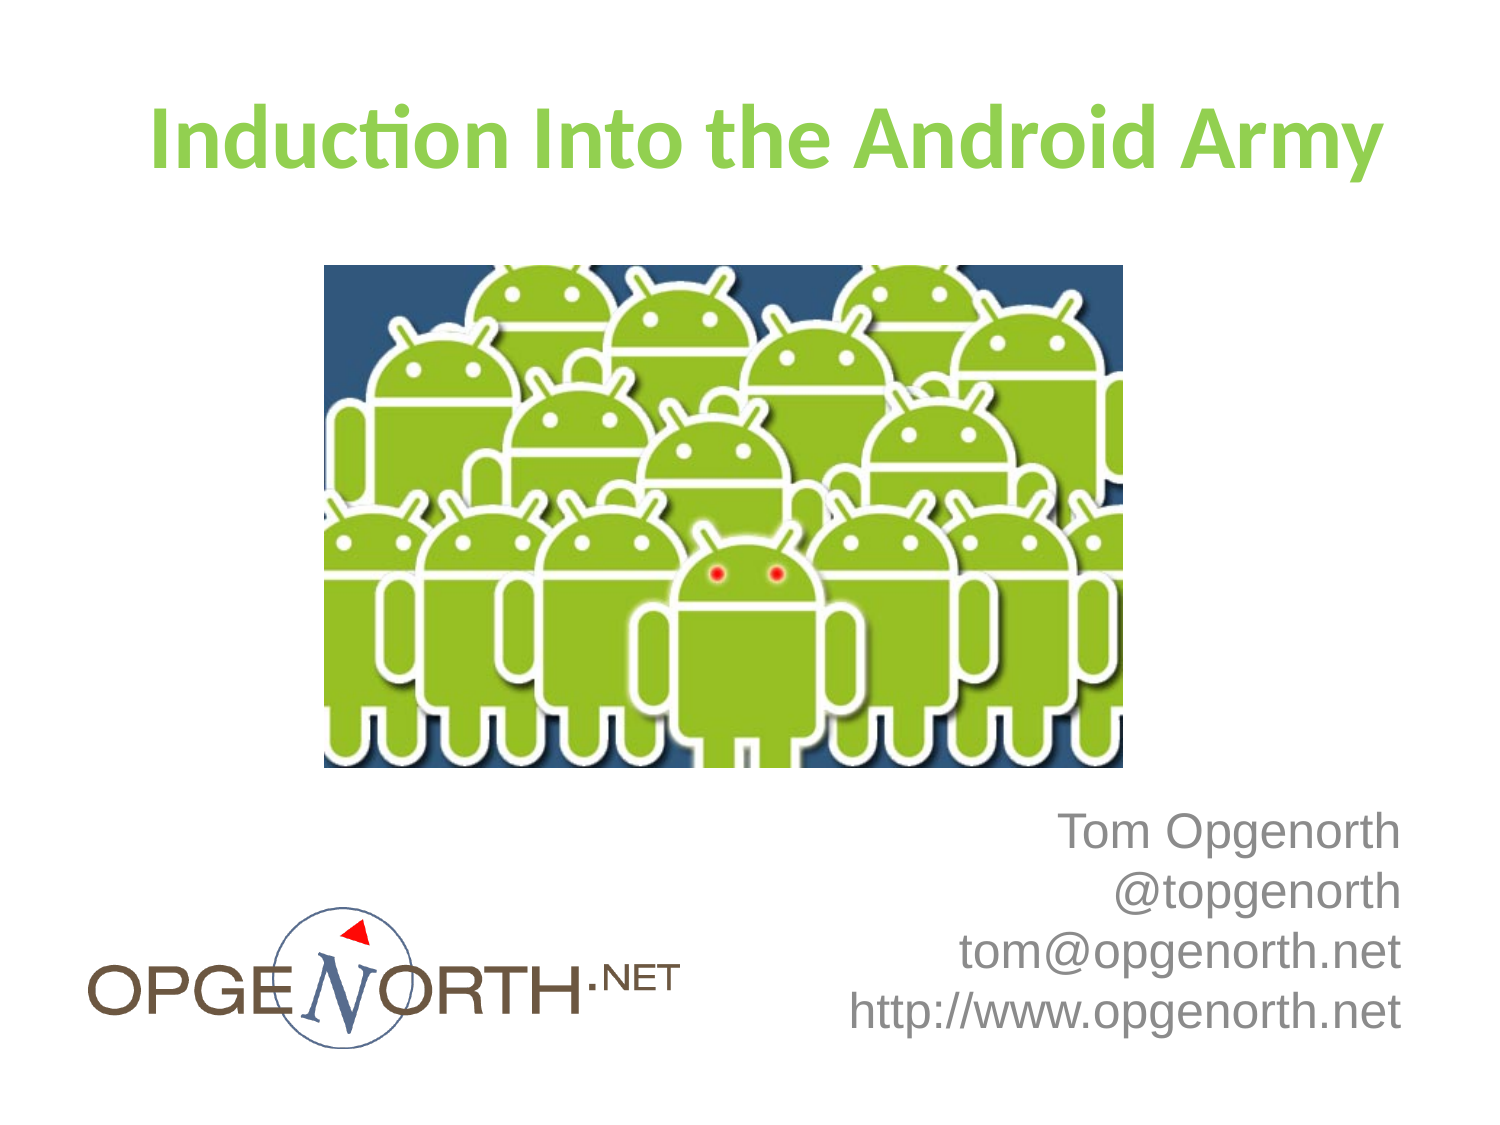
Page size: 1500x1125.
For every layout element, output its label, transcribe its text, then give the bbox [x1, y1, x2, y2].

subtitle Tom Opgenorth @topgenorth tom@opgenorth.net http://www.opgenorth.net [230, 775, 1417, 1063]
title Induction Into the Android Army [59, 24, 1477, 266]
picture [324, 265, 1123, 768]
picture [88, 907, 680, 1049]
